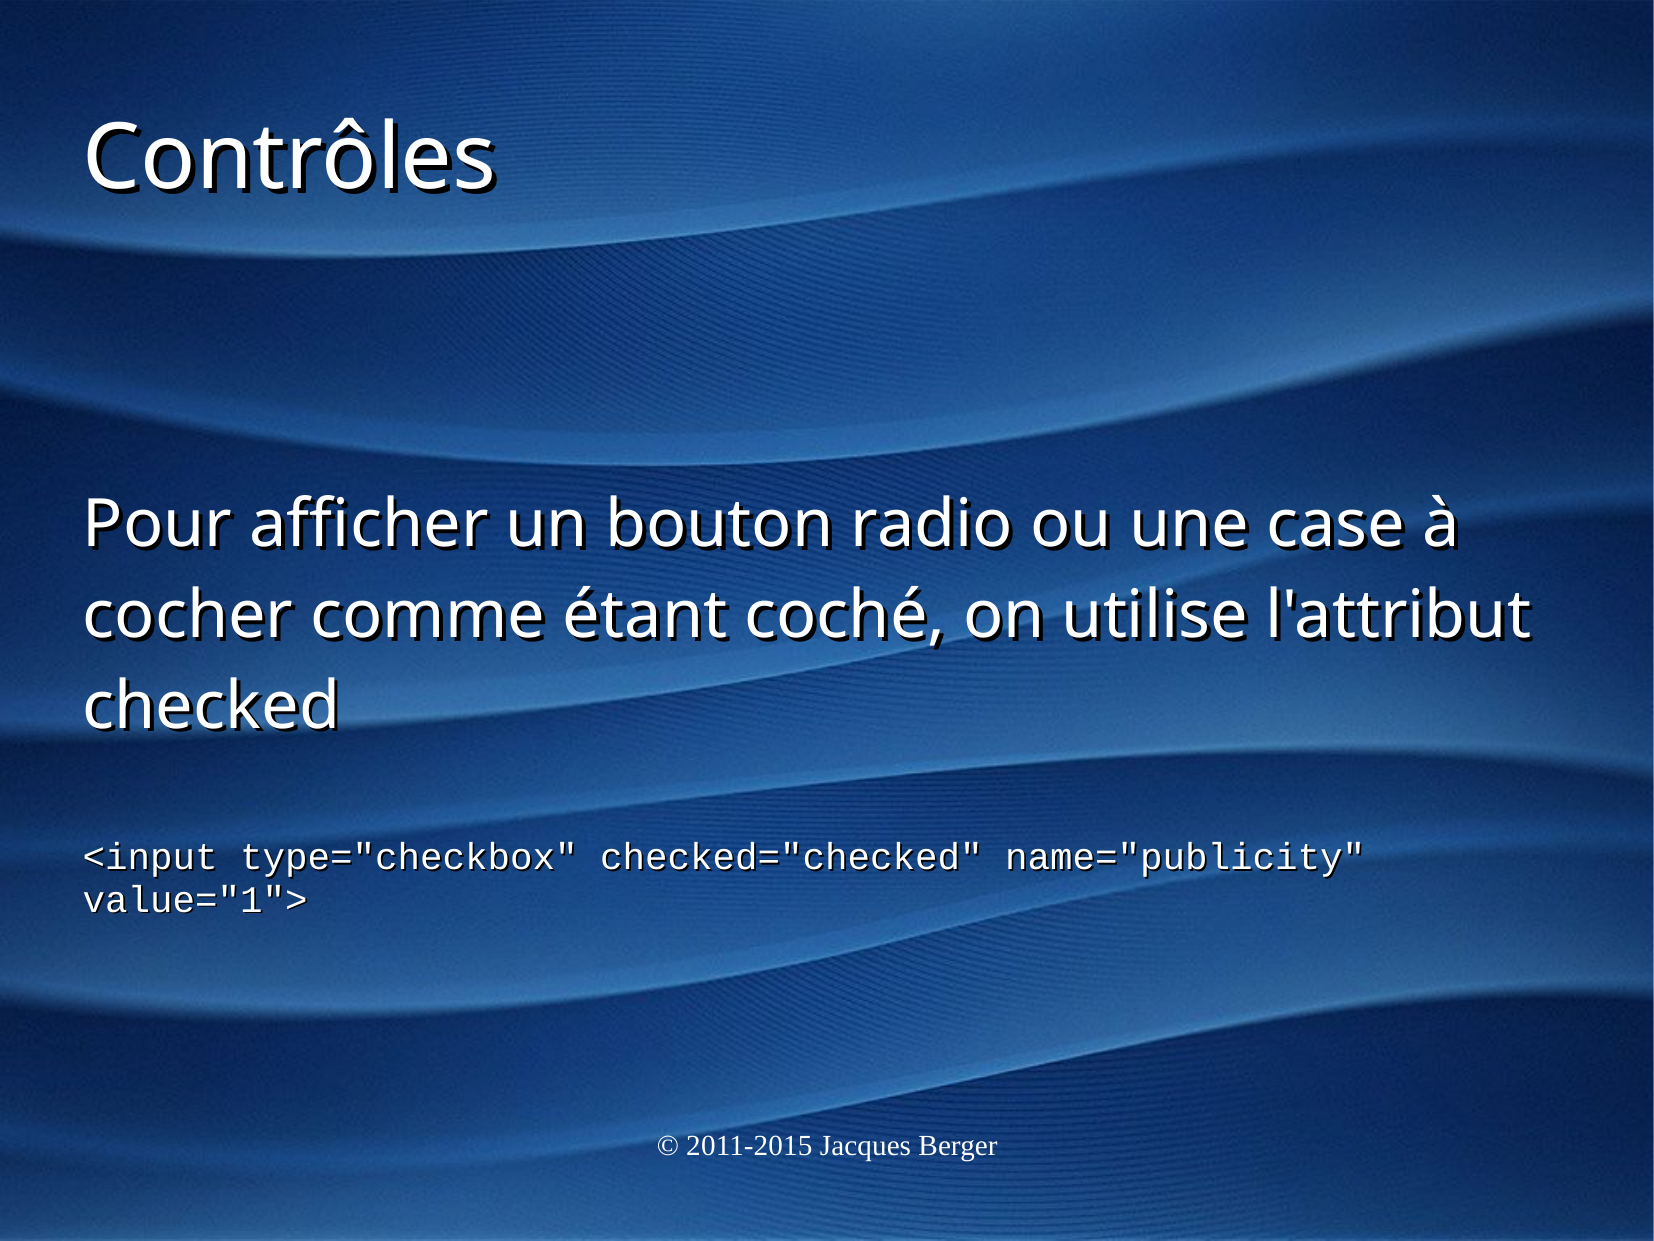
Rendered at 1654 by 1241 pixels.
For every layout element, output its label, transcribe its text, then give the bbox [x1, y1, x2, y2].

picture [0, 0, 1654, 1241]
title Contrôles [82, 56, 1571, 250]
subtitle Pour afficher un bouton radio ou une case à cocher comme étant coché, on utilise l'attribut checked <input type="checkbox" checked="checked" name="publicity" value="1"> [82, 297, 1571, 1102]
